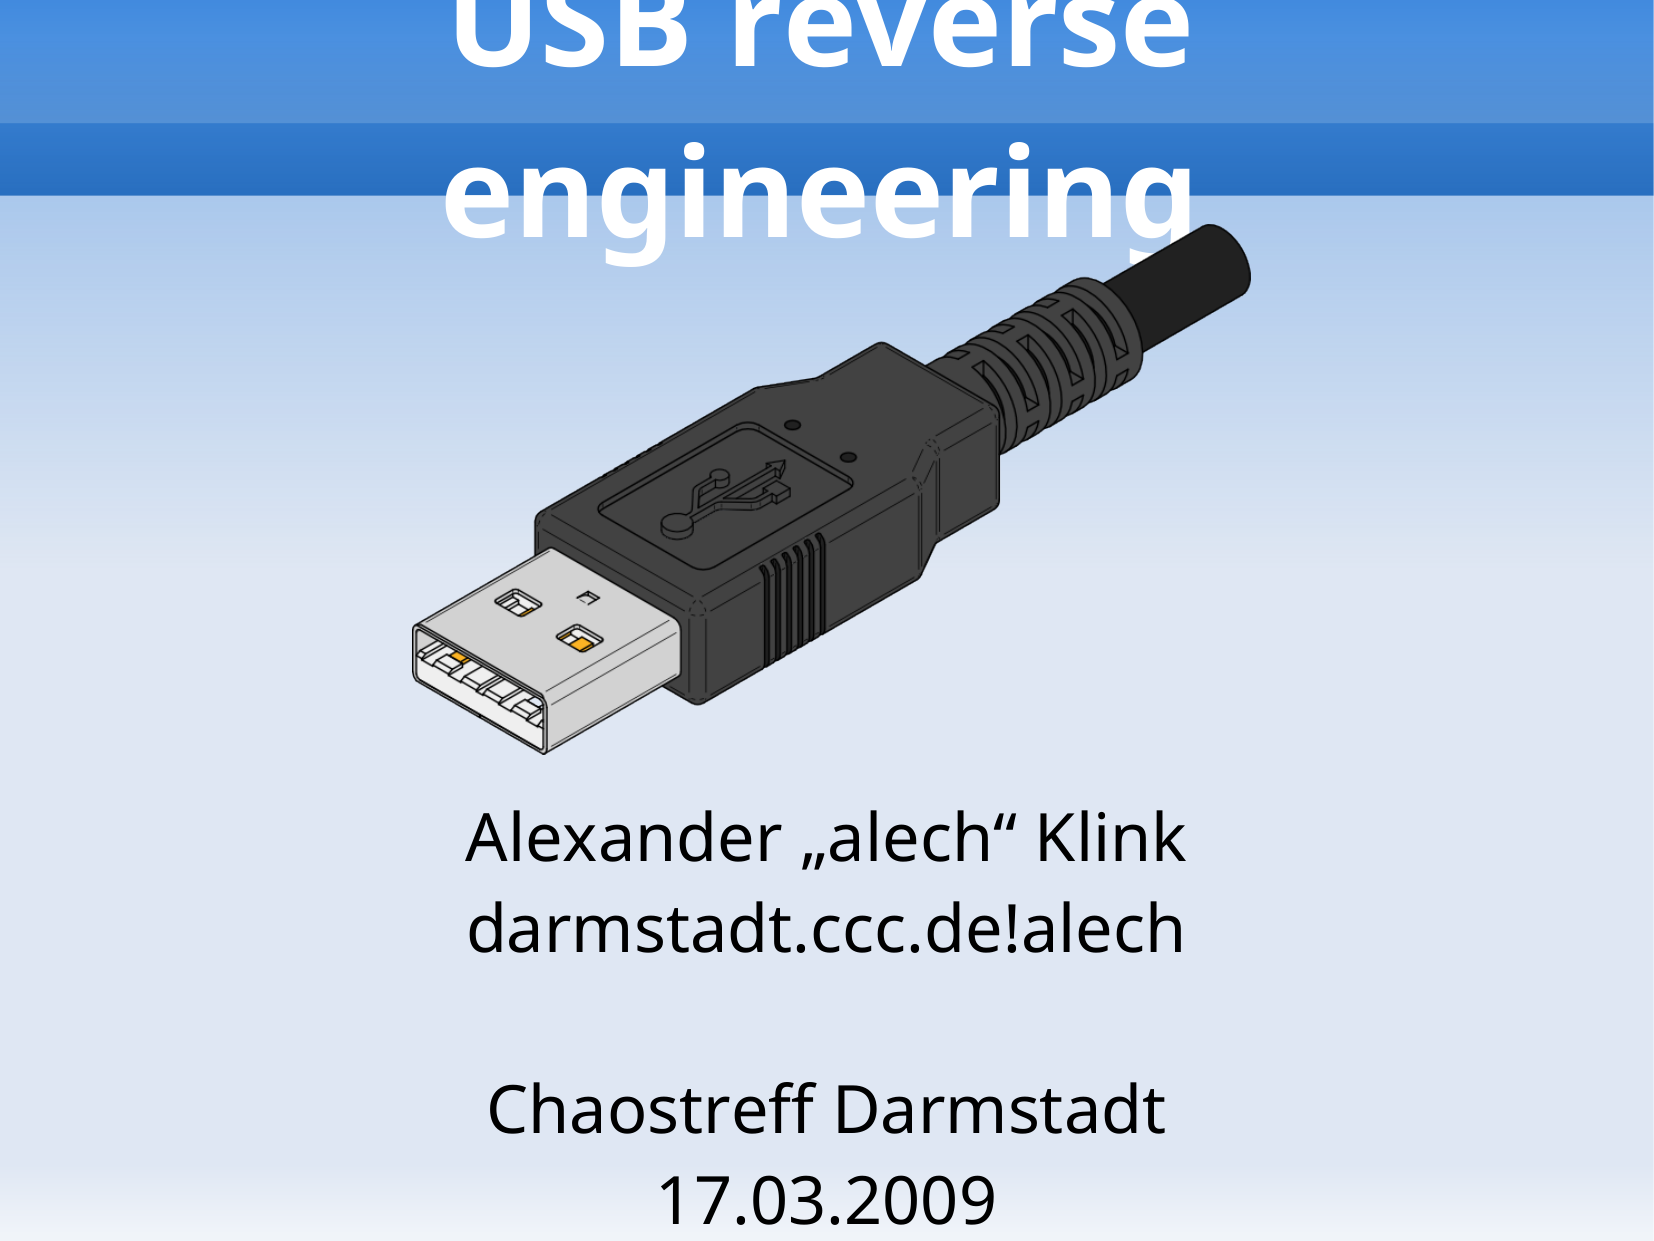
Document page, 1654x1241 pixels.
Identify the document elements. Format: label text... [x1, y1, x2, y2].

picture [621, 208, 648, 217]
picture [929, 1182, 949, 1220]
picture [0, 0, 1654, 1241]
picture [665, 208, 685, 217]
picture [787, 208, 803, 217]
title USB reverse engineering [76, 0, 1565, 208]
picture [587, 208, 603, 217]
subtitle Alexander „alech“ Klink darmstadt.ccc.de!alech Chaostreff Darmstadt 17.03.2009 [82, 217, 1571, 1182]
picture [968, 1182, 988, 1202]
picture [1028, 208, 1048, 217]
picture [821, 208, 877, 217]
picture [895, 208, 953, 217]
picture [465, 208, 524, 217]
picture [971, 208, 1010, 217]
picture [891, 1182, 911, 1220]
picture [703, 208, 724, 217]
picture [1111, 208, 1127, 217]
picture [1066, 208, 1092, 217]
picture [1145, 208, 1172, 217]
picture [542, 208, 568, 217]
picture [759, 1182, 779, 1220]
picture [412, 224, 1251, 755]
picture [742, 208, 768, 217]
